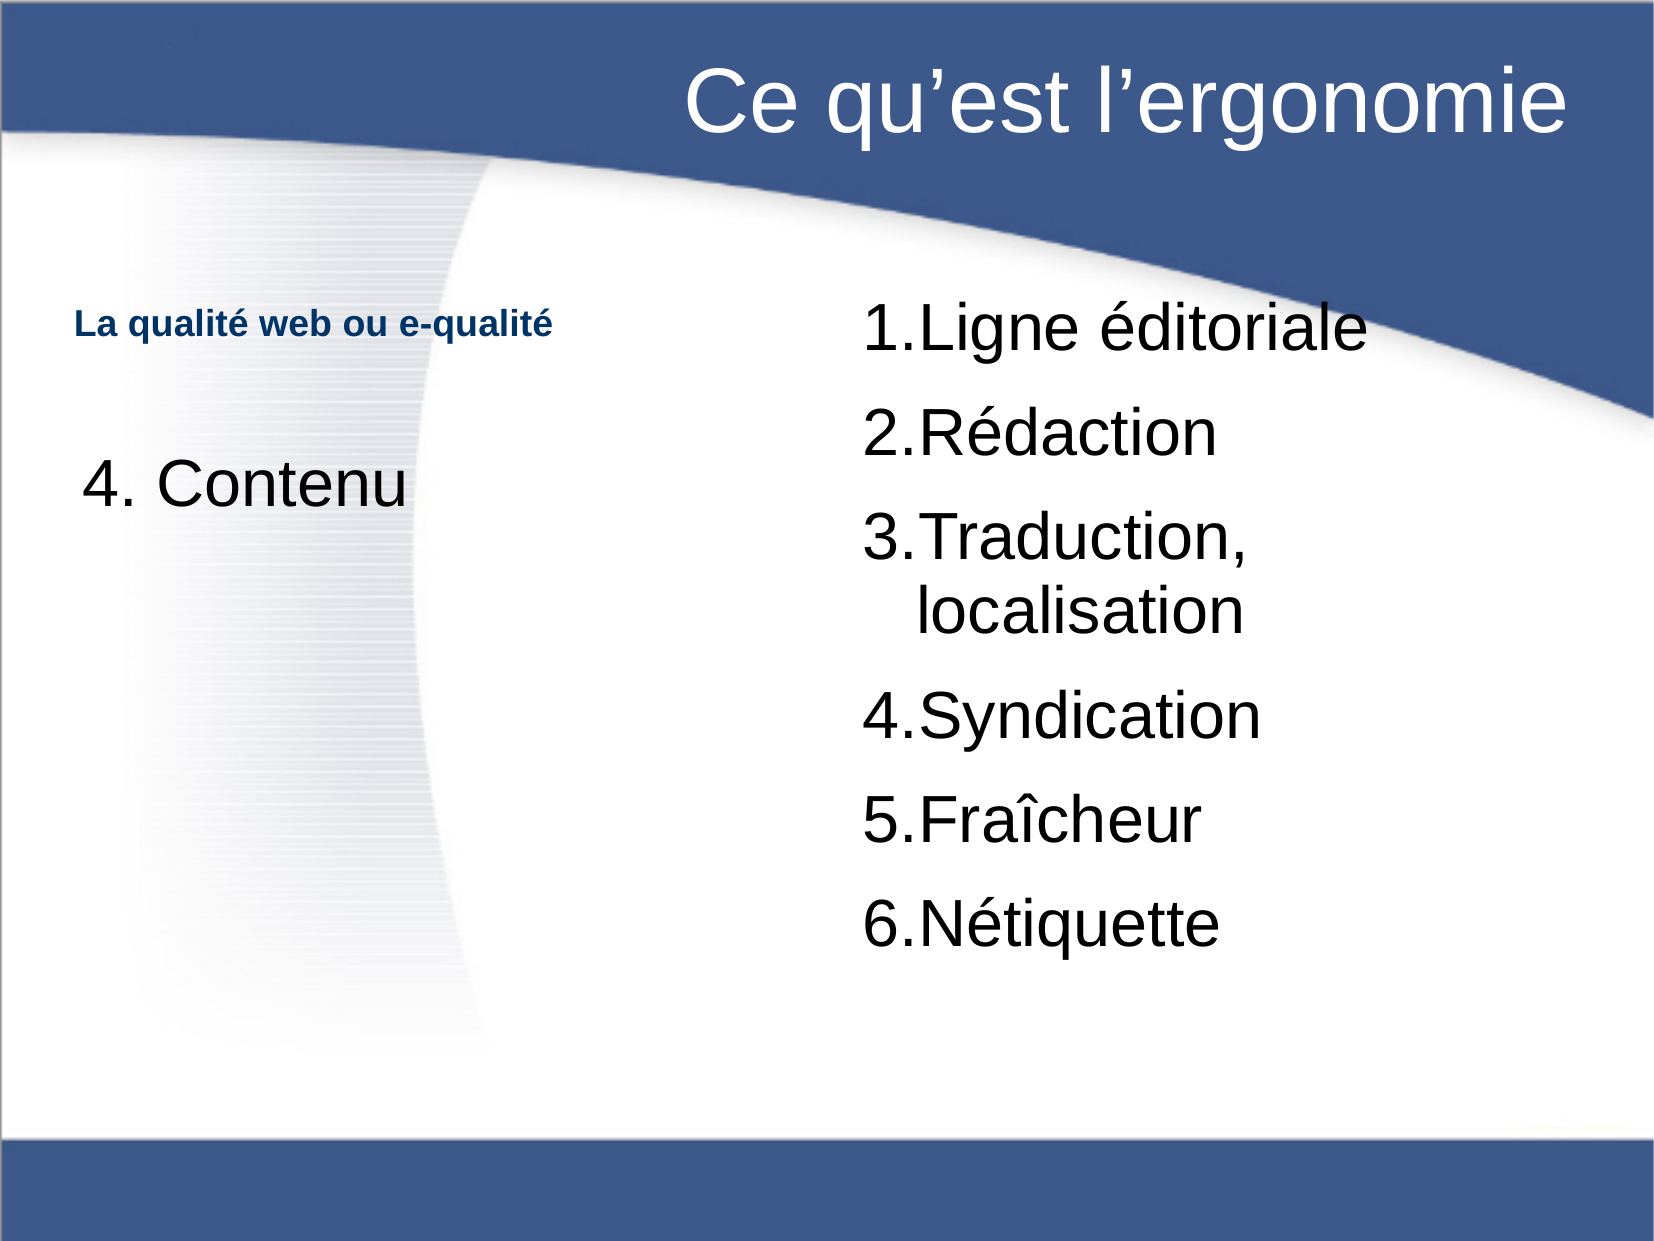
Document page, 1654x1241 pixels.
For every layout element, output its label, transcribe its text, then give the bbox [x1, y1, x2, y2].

text_box La qualité web ou e-qualité [59, 295, 845, 395]
list Ligne éditoriale Rédaction Traduction, localisation Syndication Fraîcheur Nétiquette [845, 290, 1572, 1010]
list 4. Contenu [82, 445, 809, 854]
picture [0, 0, 1654, 1241]
title Ce qu’est l’ergonomie [82, 49, 1571, 257]
